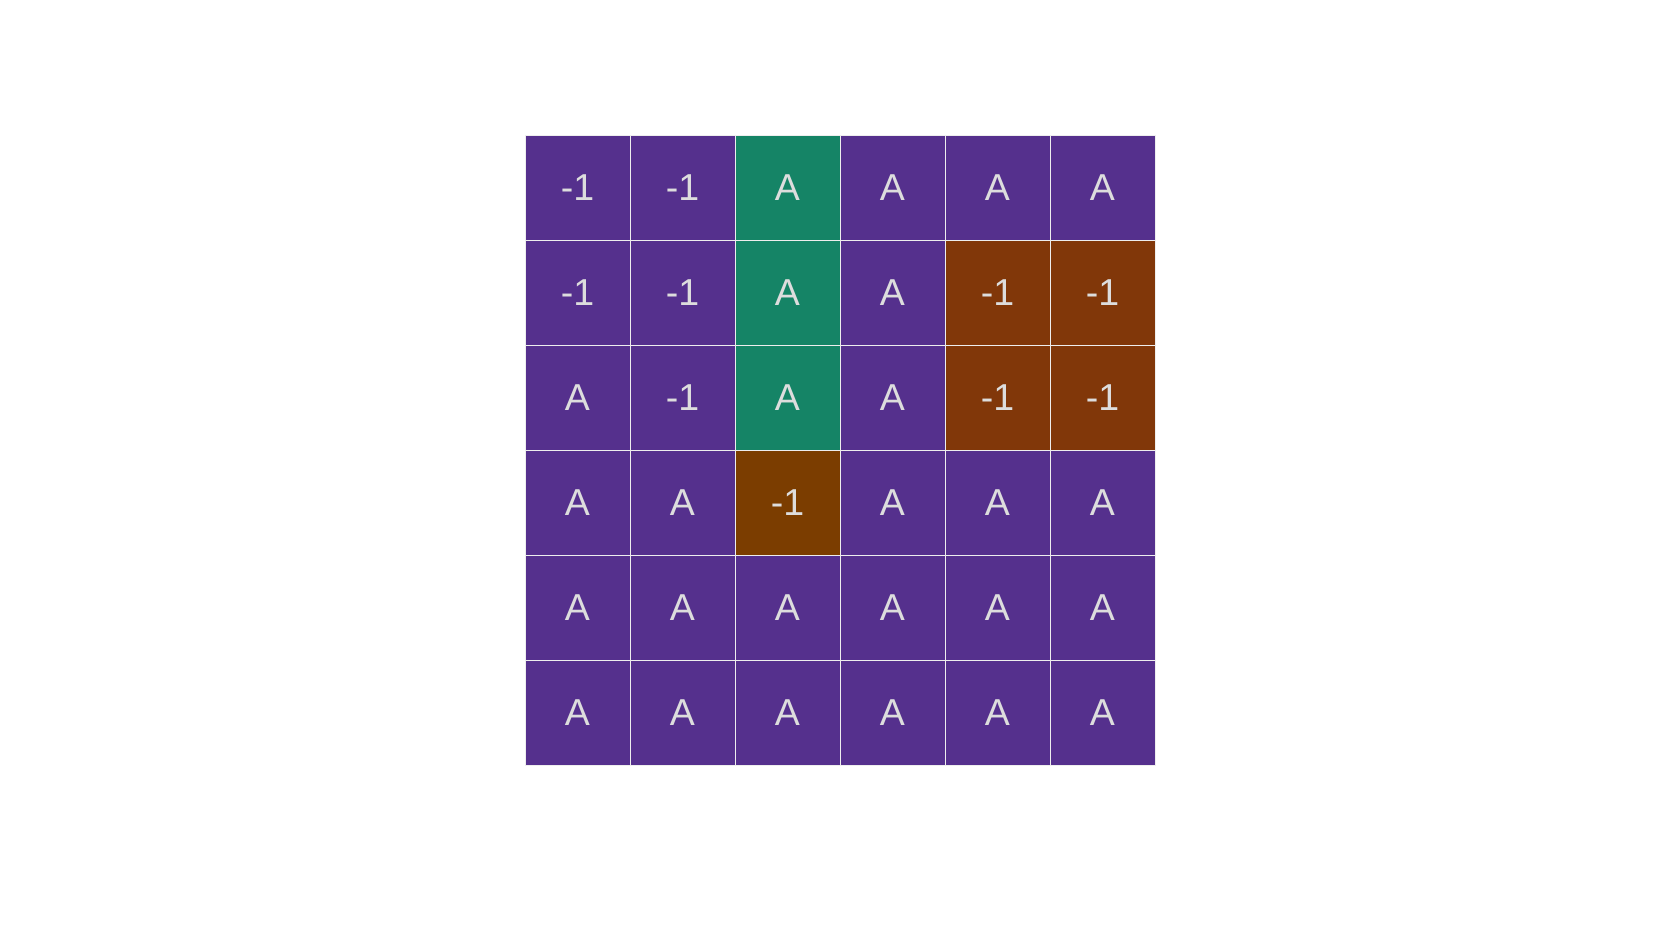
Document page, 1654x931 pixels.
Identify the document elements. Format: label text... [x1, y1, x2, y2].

text_box A [525, 660, 630, 766]
text_box A [1050, 660, 1156, 766]
text_box A [840, 345, 945, 450]
text_box A [525, 450, 630, 555]
text_box -1 [1050, 345, 1156, 450]
text_box -1 [1050, 240, 1156, 345]
text_box A [1050, 450, 1156, 555]
text_box -1 [630, 240, 735, 345]
text_box -1 [525, 240, 630, 345]
text_box A [525, 555, 630, 660]
text_box A [1050, 555, 1156, 660]
text_box A [840, 660, 945, 766]
text_box -1 [525, 135, 630, 240]
text_box -1 [945, 345, 1050, 450]
text_box A [840, 240, 945, 345]
text_box A [1050, 135, 1156, 240]
text_box A [945, 555, 1050, 660]
text_box A [735, 135, 840, 240]
text_box A [840, 450, 945, 555]
text_box A [945, 450, 1050, 555]
text_box A [840, 555, 945, 660]
text_box -1 [945, 240, 1050, 345]
text_box A [735, 240, 840, 345]
text_box A [630, 555, 735, 660]
text_box A [735, 345, 840, 450]
text_box -1 [630, 345, 735, 450]
text_box A [735, 555, 840, 660]
text_box A [945, 660, 1050, 766]
text_box A [525, 345, 630, 450]
text_box -1 [630, 135, 735, 240]
text_box A [735, 660, 840, 766]
text_box A [945, 135, 1050, 240]
text_box A [630, 450, 735, 555]
text_box A [840, 135, 945, 240]
text_box -1 [735, 450, 840, 555]
text_box A [630, 660, 735, 766]
